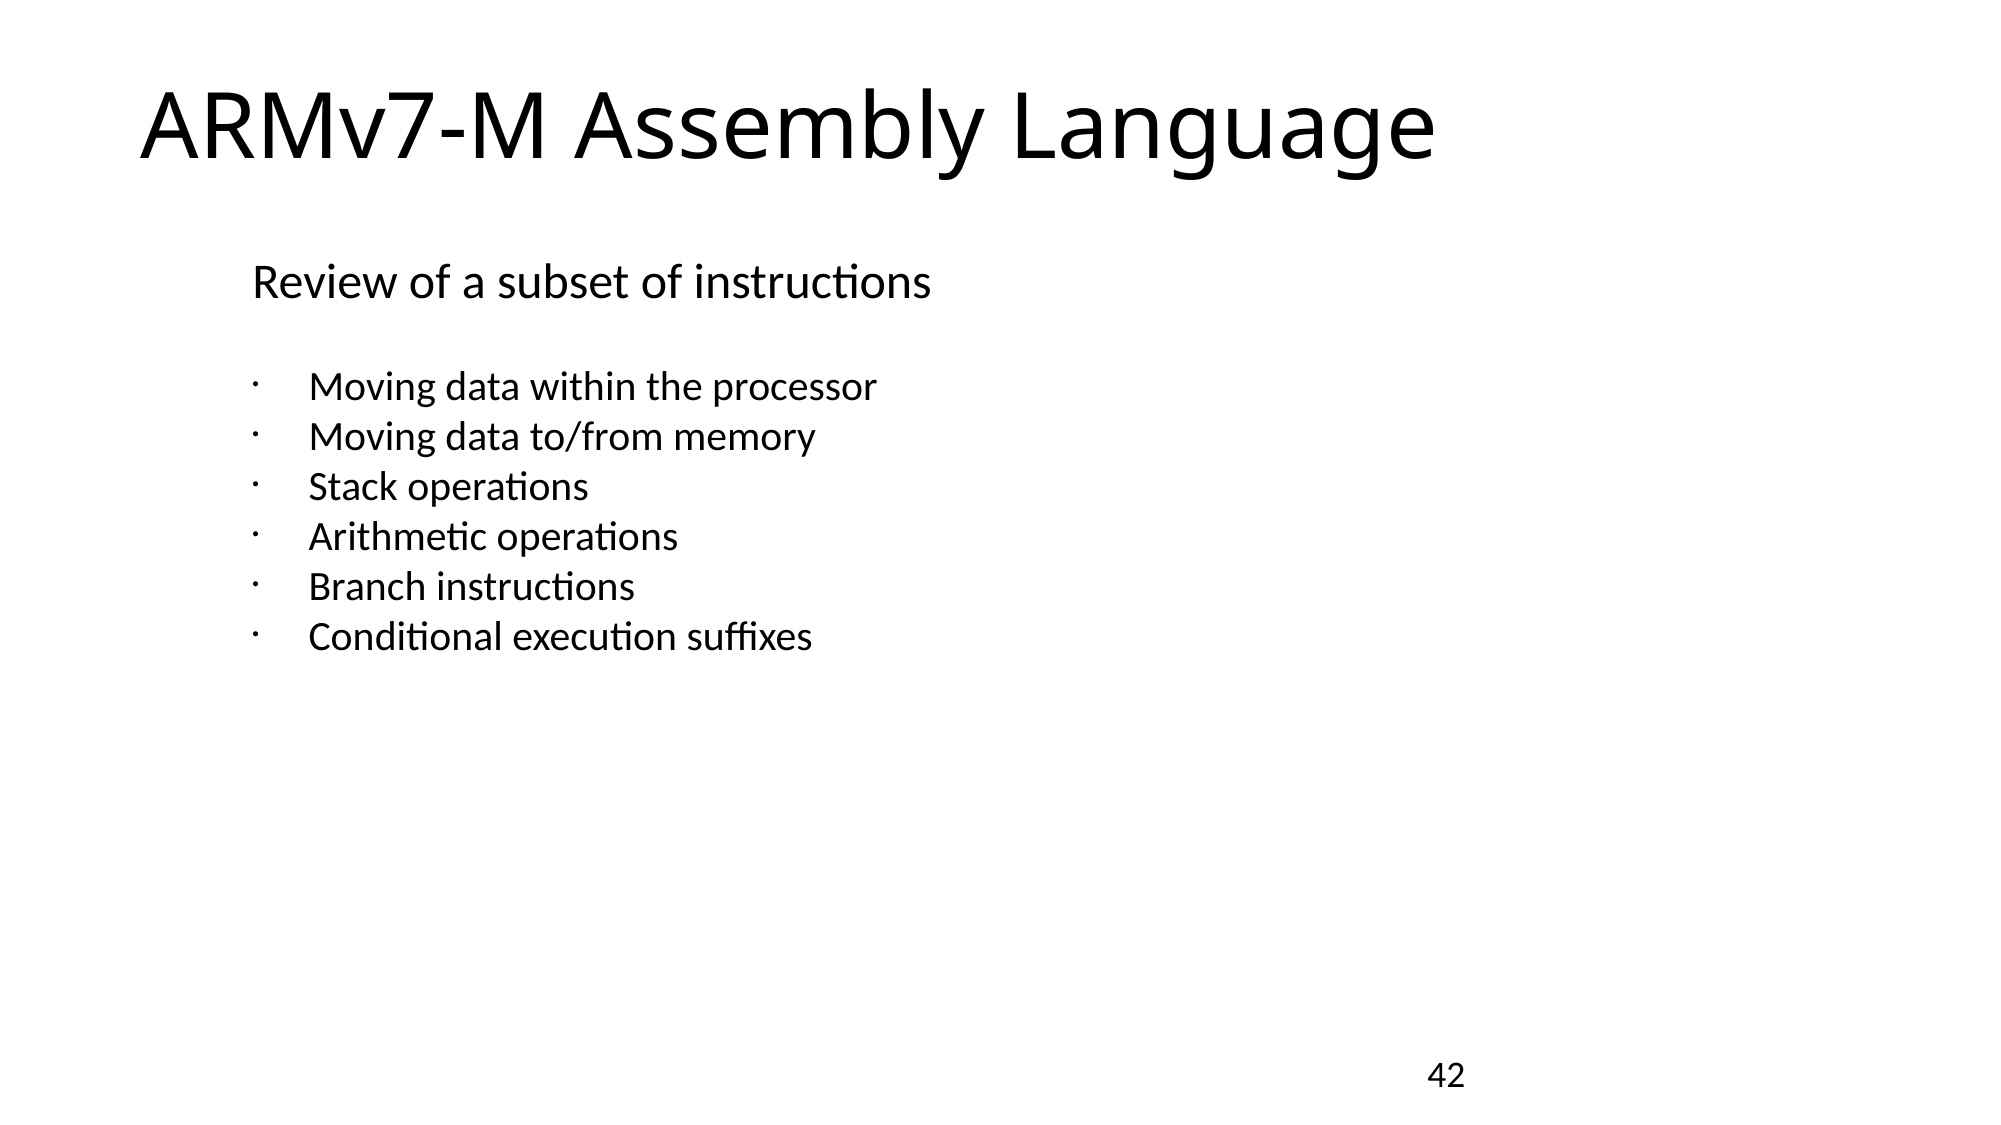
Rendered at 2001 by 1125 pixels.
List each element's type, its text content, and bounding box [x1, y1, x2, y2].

slide_number <number> [1412, 1042, 1863, 1103]
text_box Review of a subset of instructions Moving data within the processor Moving data to/from memory Stack operations Arithmetic operations Branch instructions Conditional execution suffixes [237, 241, 1903, 812]
text_box ARMv7-M Assembly Language [125, 59, 1455, 184]
